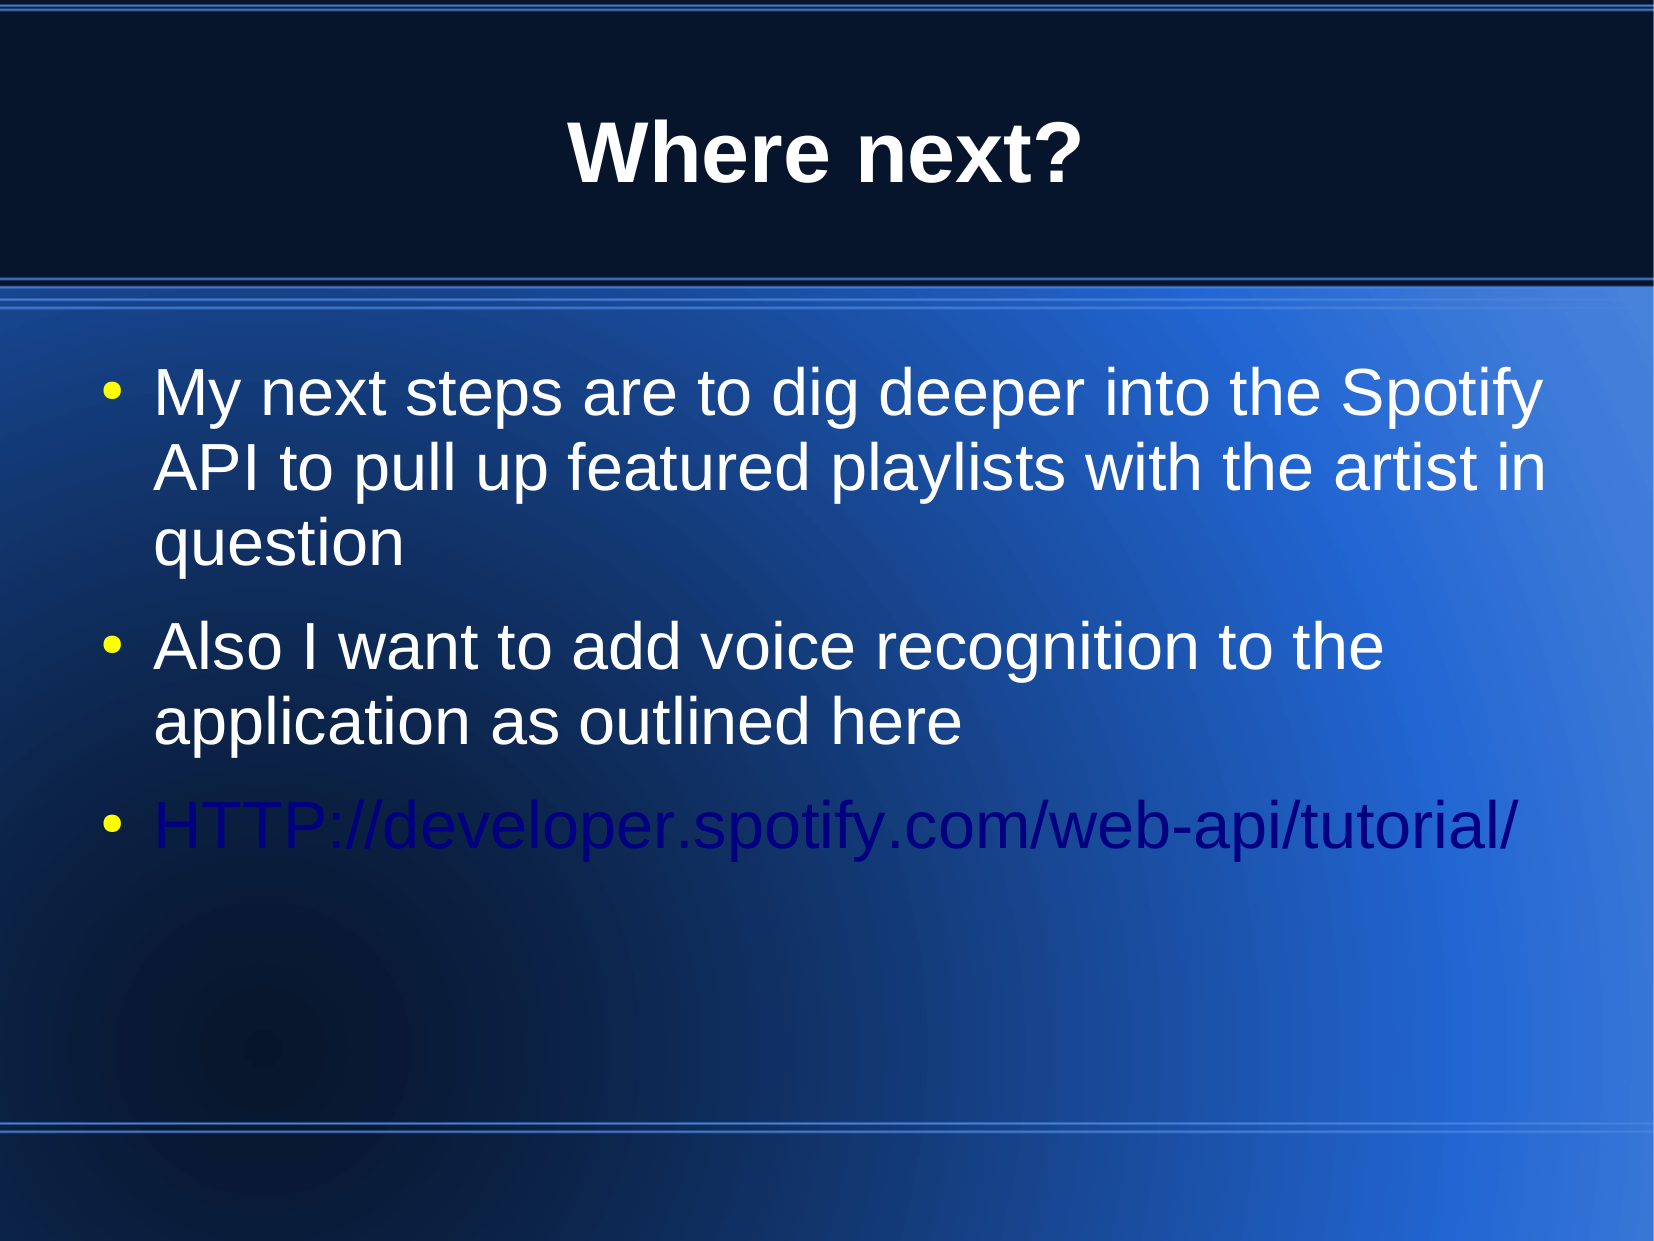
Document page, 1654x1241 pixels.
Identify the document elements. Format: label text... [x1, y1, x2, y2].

picture [0, 0, 1654, 1241]
list My next steps are to dig deeper into the Spotify API to pull up featured playlists with the artist in question Also I want to add voice recognition to the application as outlined here HTTP://developer.spotify.com/web-api/tutorial/ [82, 355, 1571, 1058]
title Where next? [82, 49, 1571, 257]
